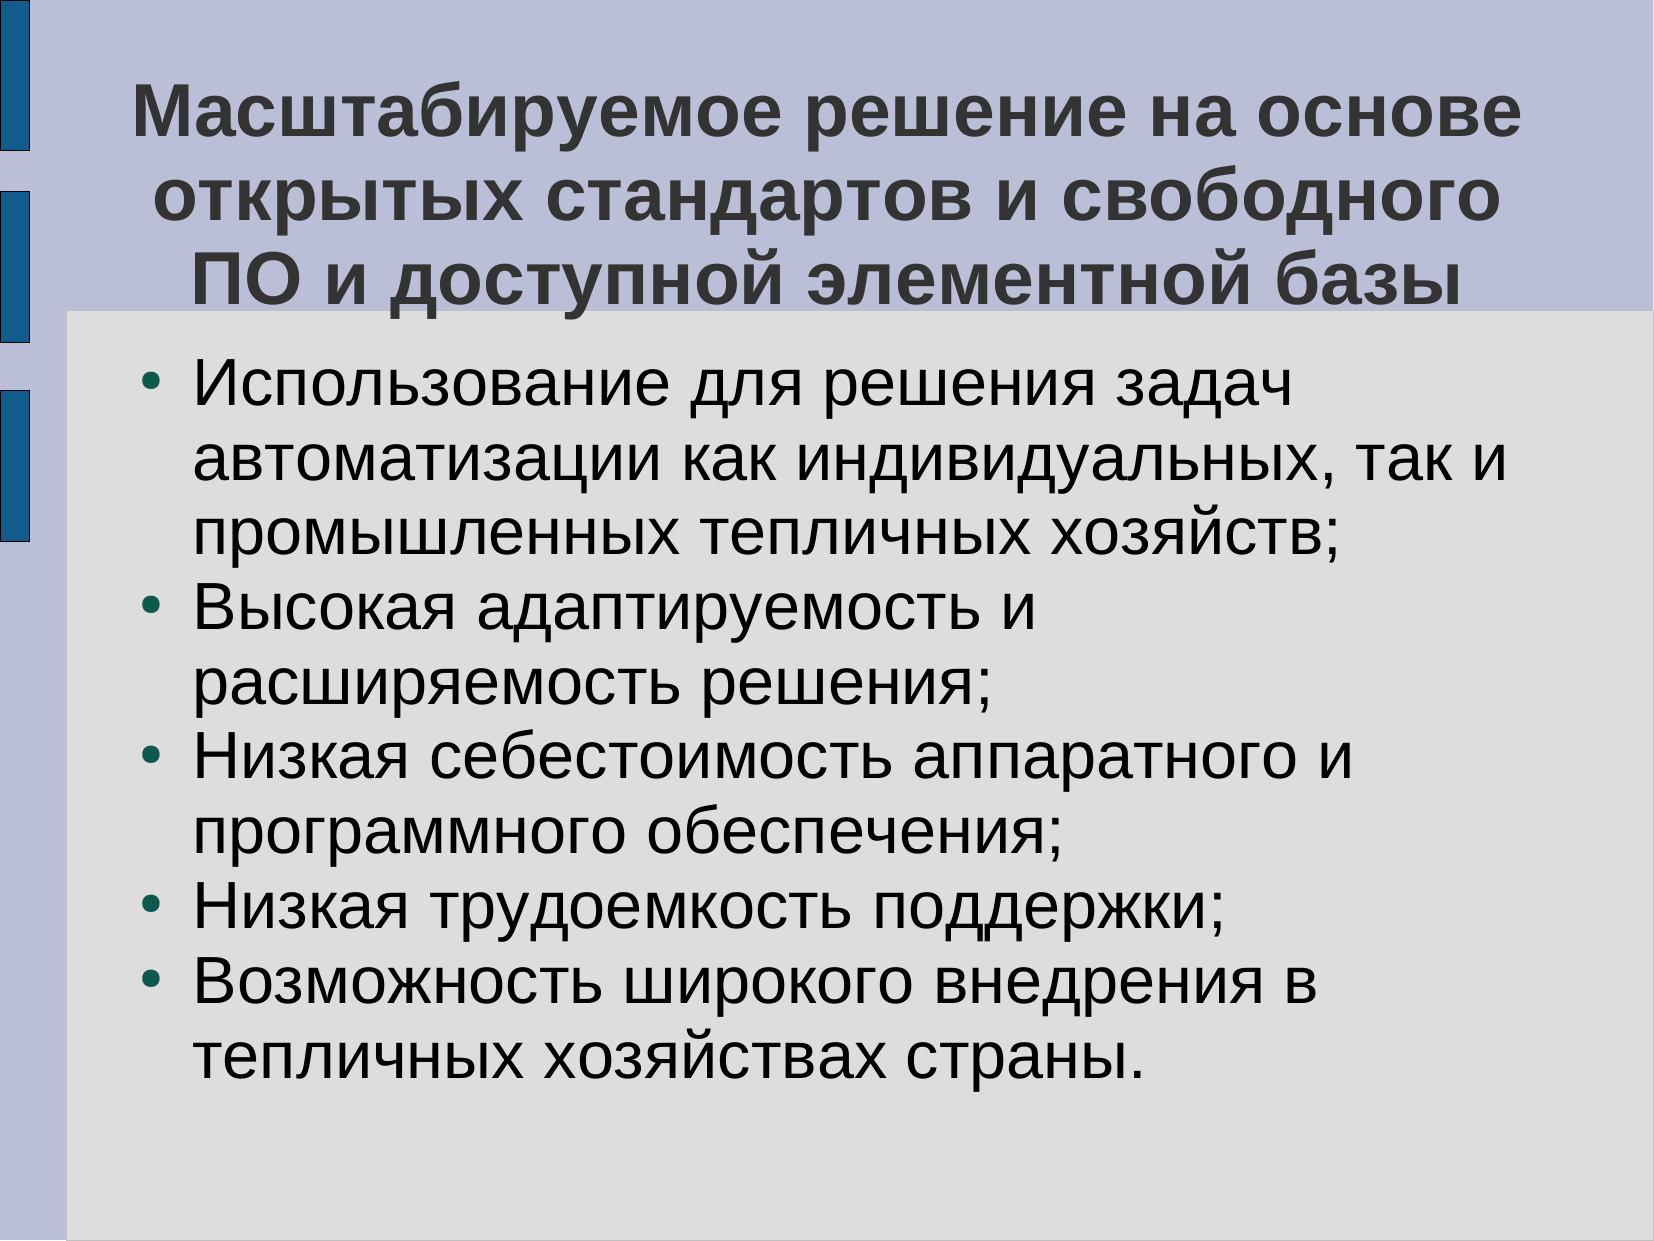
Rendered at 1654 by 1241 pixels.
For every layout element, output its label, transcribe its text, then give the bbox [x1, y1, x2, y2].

list Использование для решения задач автоматизации как индивидуальных, так и промышленных тепличных хозяйств; Высокая адаптируемость и расширяемость решения; Низкая себестоимость аппаратного и программного обеспечения; Низкая трудоемкость поддержки; Возможность широкого внедрения в тепличных хозяйствах страны. [121, 344, 1534, 1164]
title Масштабируемое решение на основе открытых стандартов и свободного ПО и доступной элементной базы [121, 68, 1534, 321]
